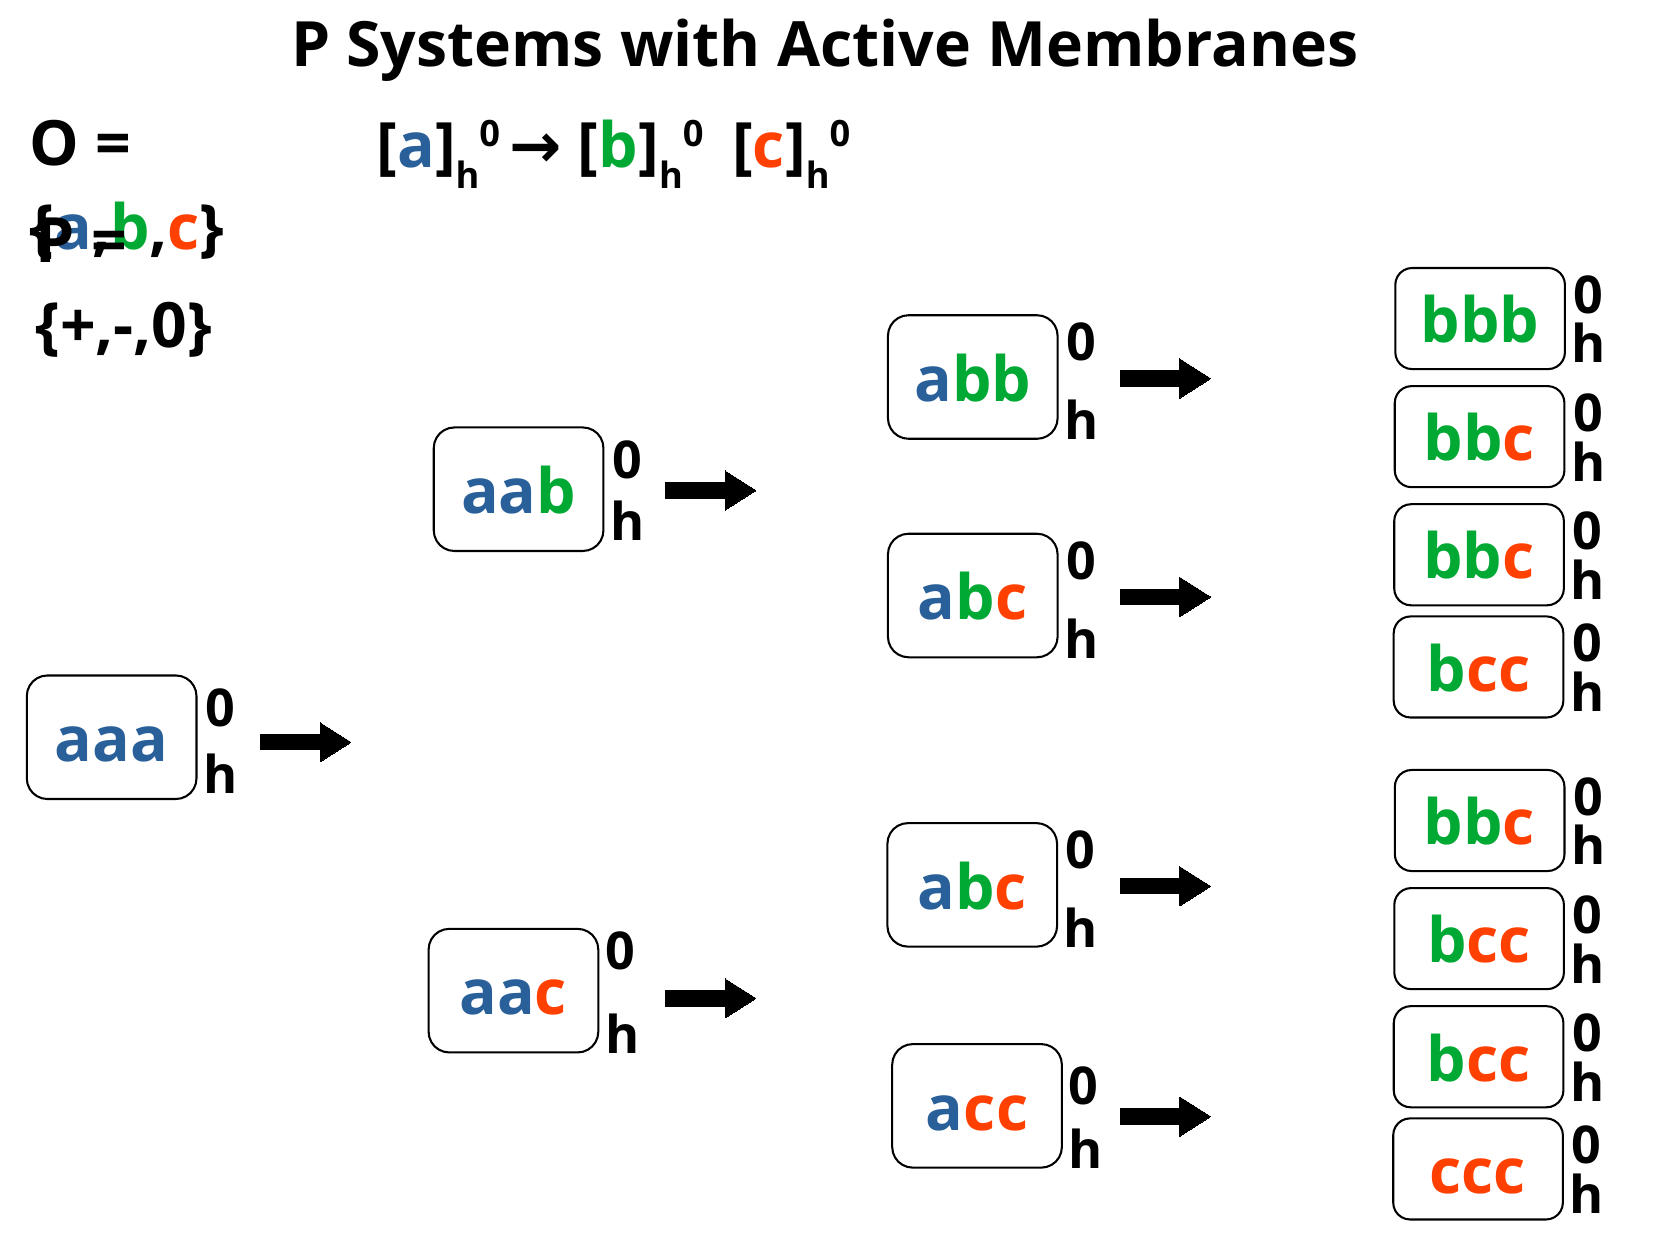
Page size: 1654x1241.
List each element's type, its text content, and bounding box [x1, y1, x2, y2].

text_box h [1556, 418, 1598, 502]
text_box P = {+,-,0} [20, 188, 306, 329]
text_box h [188, 731, 230, 815]
text_box [665, 978, 756, 1018]
text_box bcc [1394, 888, 1557, 990]
text_box 0 [1556, 1101, 1602, 1185]
text_box bbb [1395, 267, 1558, 370]
text_box h [1555, 648, 1597, 732]
title P Systems with Active Membranes [0, 1, 1651, 84]
text_box h [595, 477, 637, 561]
text_box 0 [1557, 486, 1603, 571]
text_box h [1556, 920, 1598, 1004]
text_box abb [887, 315, 1051, 439]
text_box bcc [1393, 1006, 1557, 1108]
text_box h [1049, 595, 1091, 679]
text_box aab [433, 427, 597, 551]
text_box h [1555, 1038, 1597, 1121]
text_box 0 [1557, 988, 1603, 1073]
text_box 0 [590, 907, 636, 990]
text_box [665, 470, 756, 511]
text_box h [1049, 884, 1091, 969]
text_box 0 [597, 415, 643, 500]
text_box [1120, 358, 1211, 399]
text_box acc [892, 1044, 1053, 1168]
text_box 0 [190, 664, 236, 748]
text_box O = {a,b,c} [15, 90, 301, 231]
text_box 0 [1051, 516, 1097, 600]
text_box aaa [26, 675, 190, 800]
text_box 0 [1558, 250, 1604, 334]
text_box 0 [1557, 870, 1603, 955]
text_box 0 [1051, 805, 1097, 890]
text_box h [1053, 1126, 1117, 1190]
text_box 0 [1558, 368, 1604, 453]
text_box h [590, 990, 654, 1074]
text_box h [1554, 1150, 1597, 1234]
text_box h [1049, 376, 1091, 461]
text_box [260, 722, 351, 762]
text_box 0 [1557, 599, 1603, 683]
text_box bbc [1394, 504, 1557, 606]
text_box bcc [1393, 616, 1557, 718]
text_box [1120, 1097, 1211, 1137]
text_box bbc [1394, 386, 1558, 488]
text_box 0 [1053, 1041, 1117, 1126]
text_box abc [887, 823, 1051, 947]
text_box abc [887, 533, 1051, 658]
text_box h [1555, 536, 1598, 619]
text_box h [1557, 300, 1599, 384]
text_box h [1556, 802, 1598, 886]
text_box 0 [1558, 752, 1604, 836]
text_box 0 [1051, 297, 1097, 382]
text_box [1120, 577, 1211, 617]
text_box ccc [1393, 1118, 1556, 1220]
text_box bbc [1394, 769, 1558, 872]
text_box [a]h0 → [b]h0 [c]h0 [345, 93, 935, 205]
text_box aac [428, 928, 599, 1053]
text_box [1120, 866, 1211, 906]
